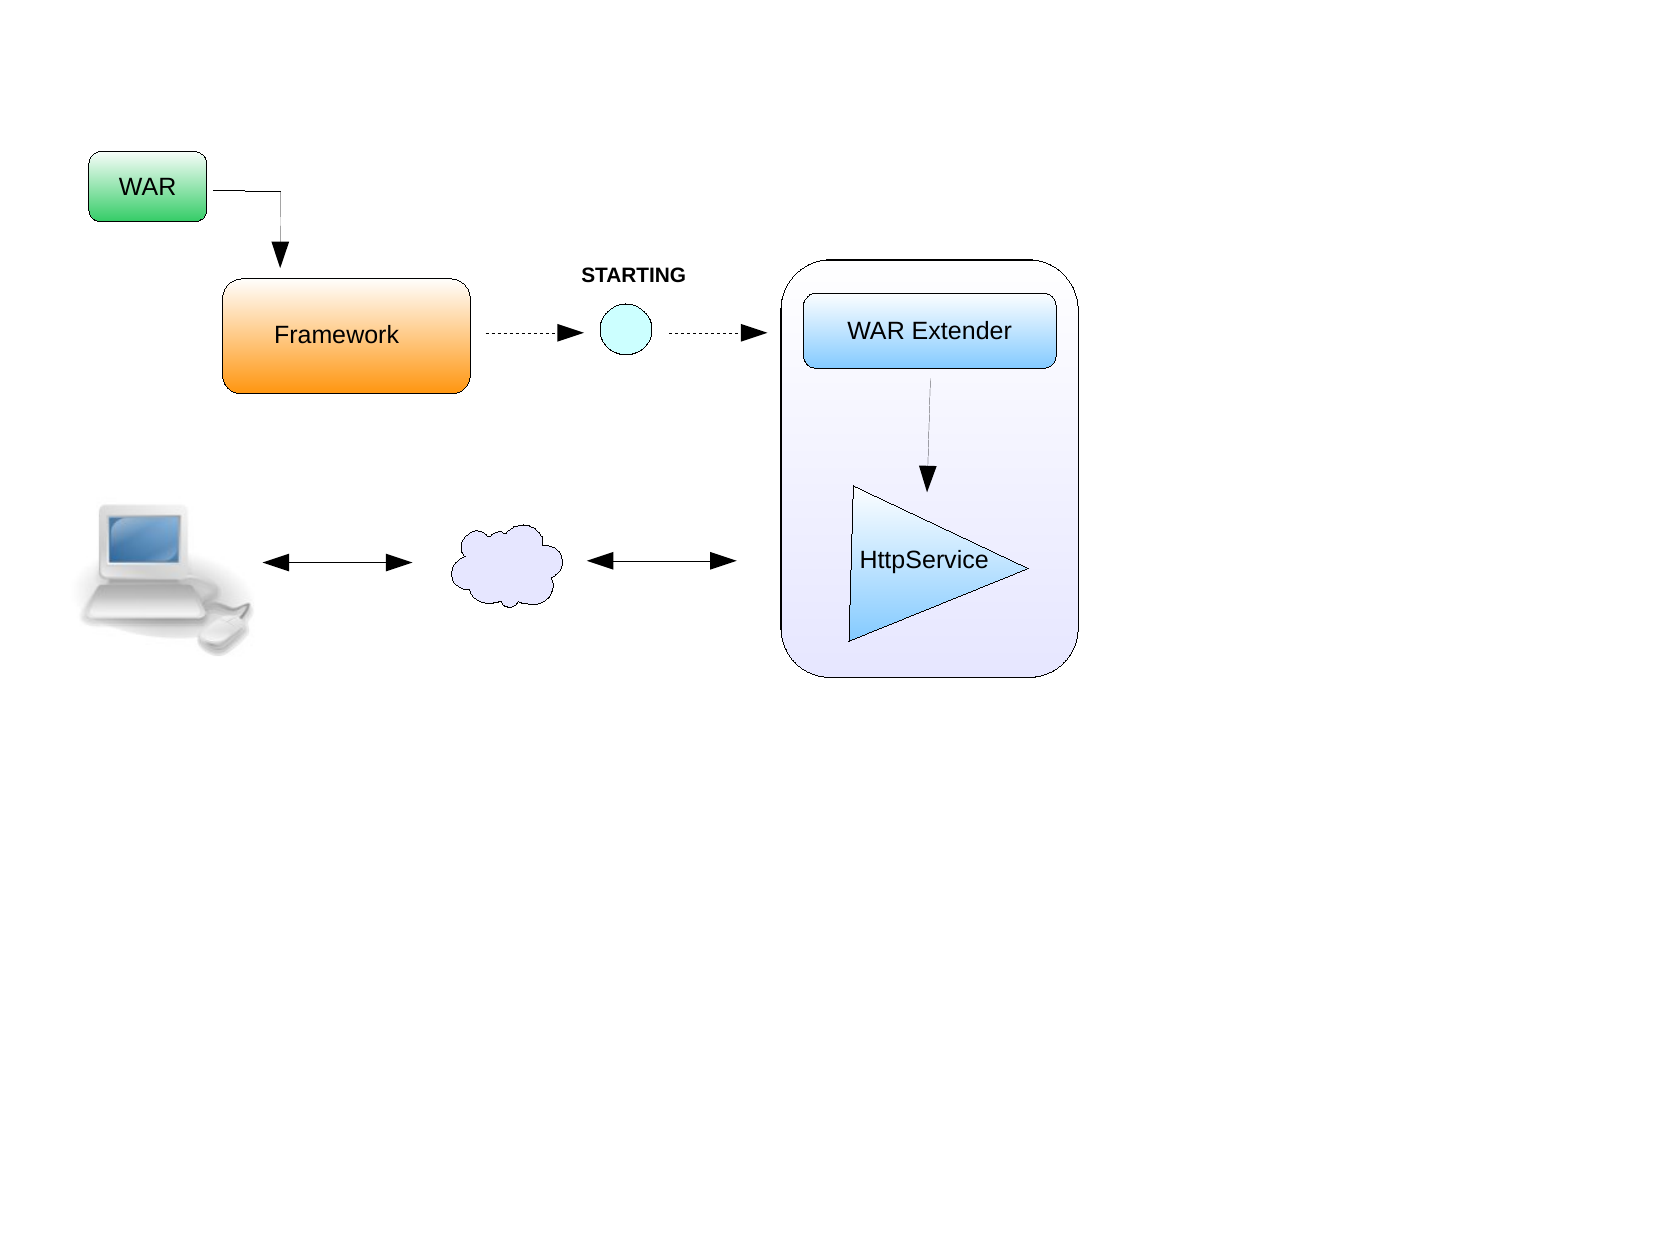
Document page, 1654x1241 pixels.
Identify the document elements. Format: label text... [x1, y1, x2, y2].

text_box HttpService [844, 538, 1049, 591]
text_box [600, 303, 652, 355]
text_box [222, 278, 471, 394]
text_box Framework [259, 313, 439, 363]
text_box STARTING [566, 256, 755, 295]
text_box WAR Extender [803, 293, 1057, 369]
text_box [451, 524, 563, 608]
text_box [780, 259, 1079, 678]
picture [67, 477, 264, 676]
text_box WAR [88, 151, 207, 222]
